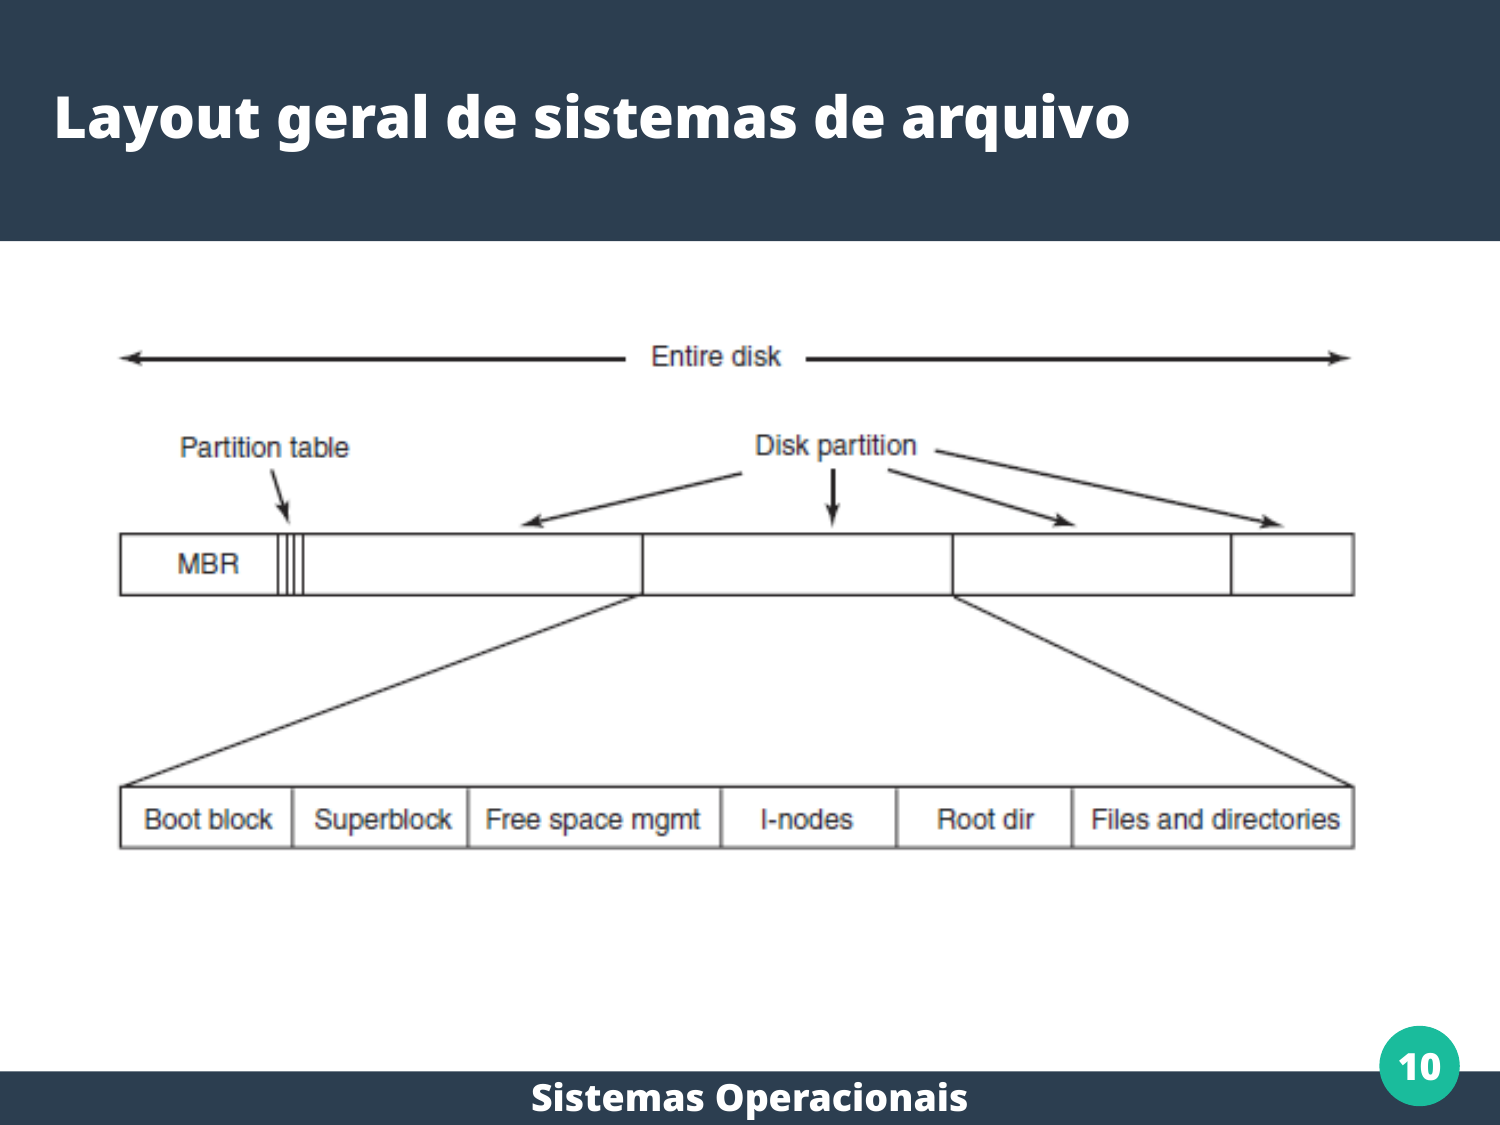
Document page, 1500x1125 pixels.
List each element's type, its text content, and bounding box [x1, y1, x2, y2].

title Layout geral de sistemas de arquivo [53, 44, 1447, 188]
picture [70, 312, 1397, 880]
